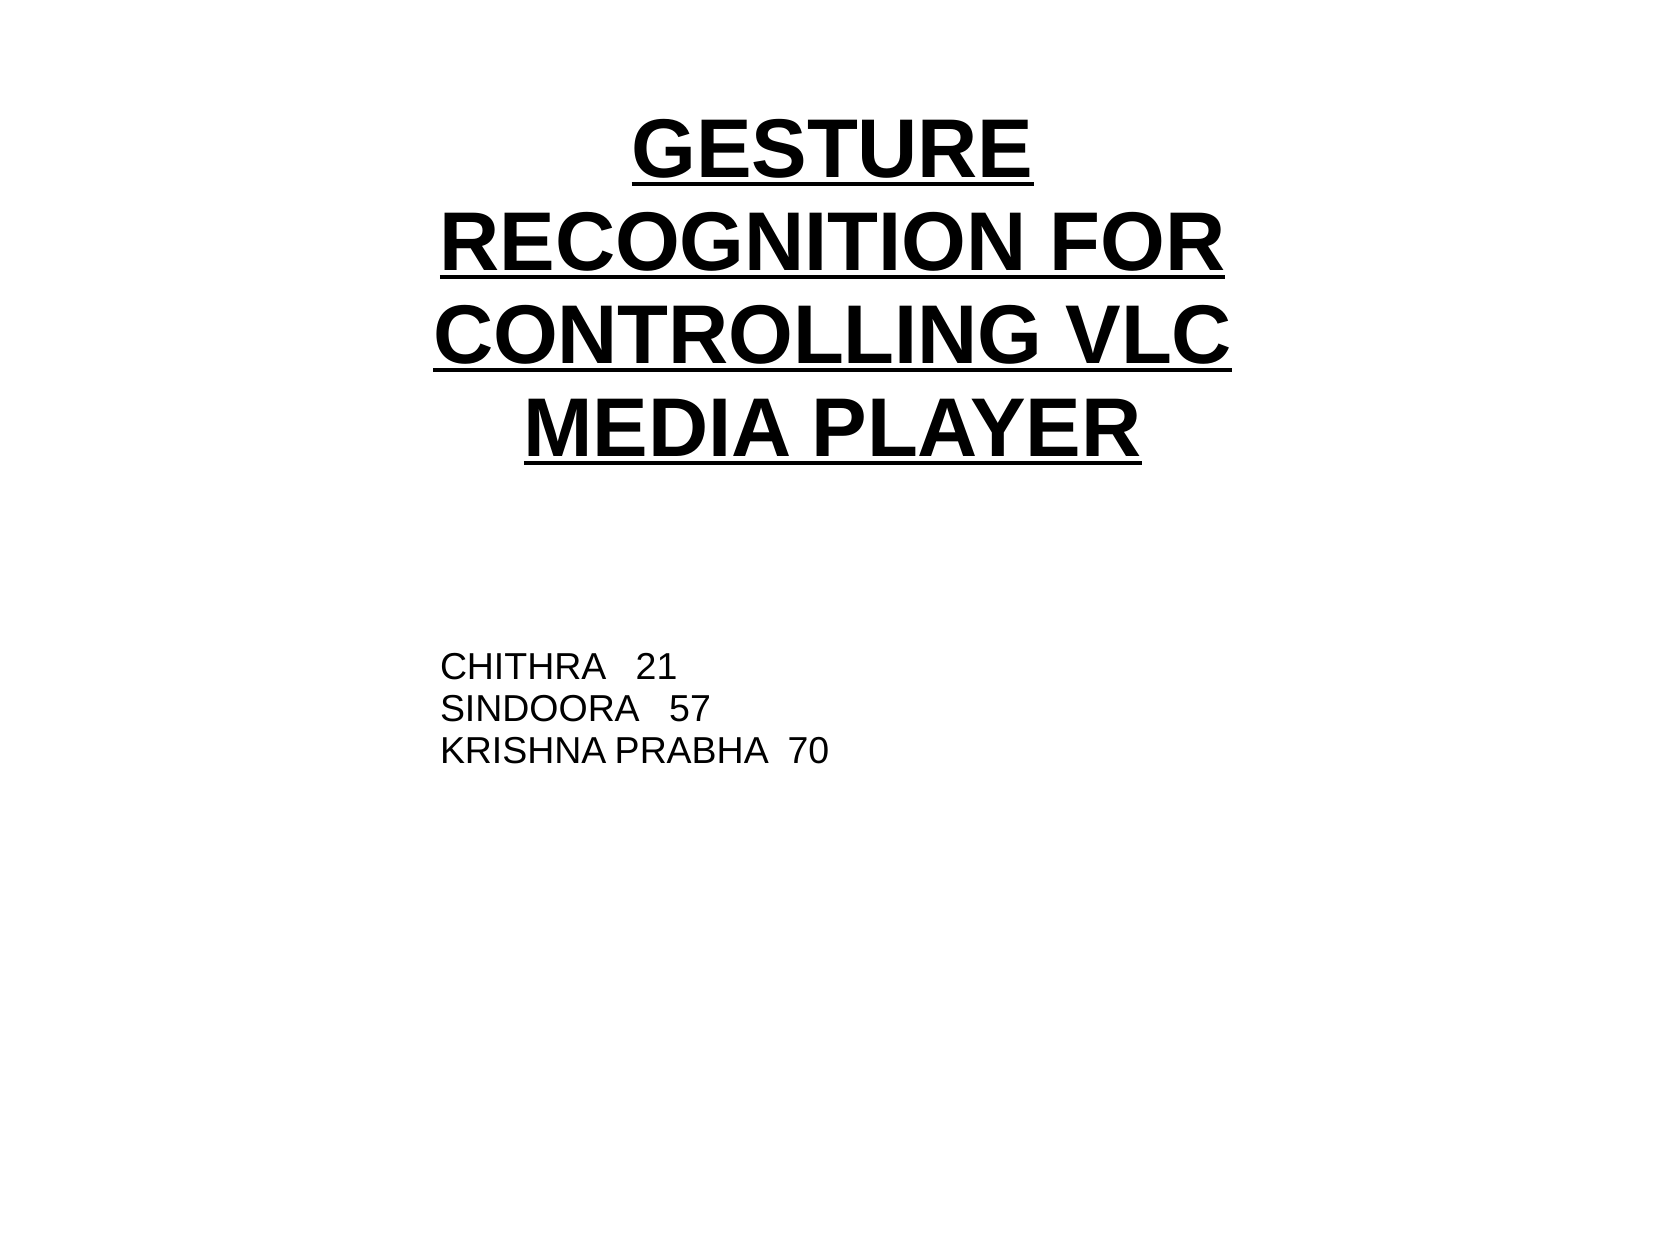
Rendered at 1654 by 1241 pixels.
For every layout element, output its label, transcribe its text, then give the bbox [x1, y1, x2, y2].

text_box CHITHRA 21 SINDOORA 57 KRISHNA PRABHA 70 [425, 637, 1063, 779]
text_box GESTURE RECOGNITION FOR CONTROLLING VLC MEDIA PLAYER [401, 94, 1264, 1103]
